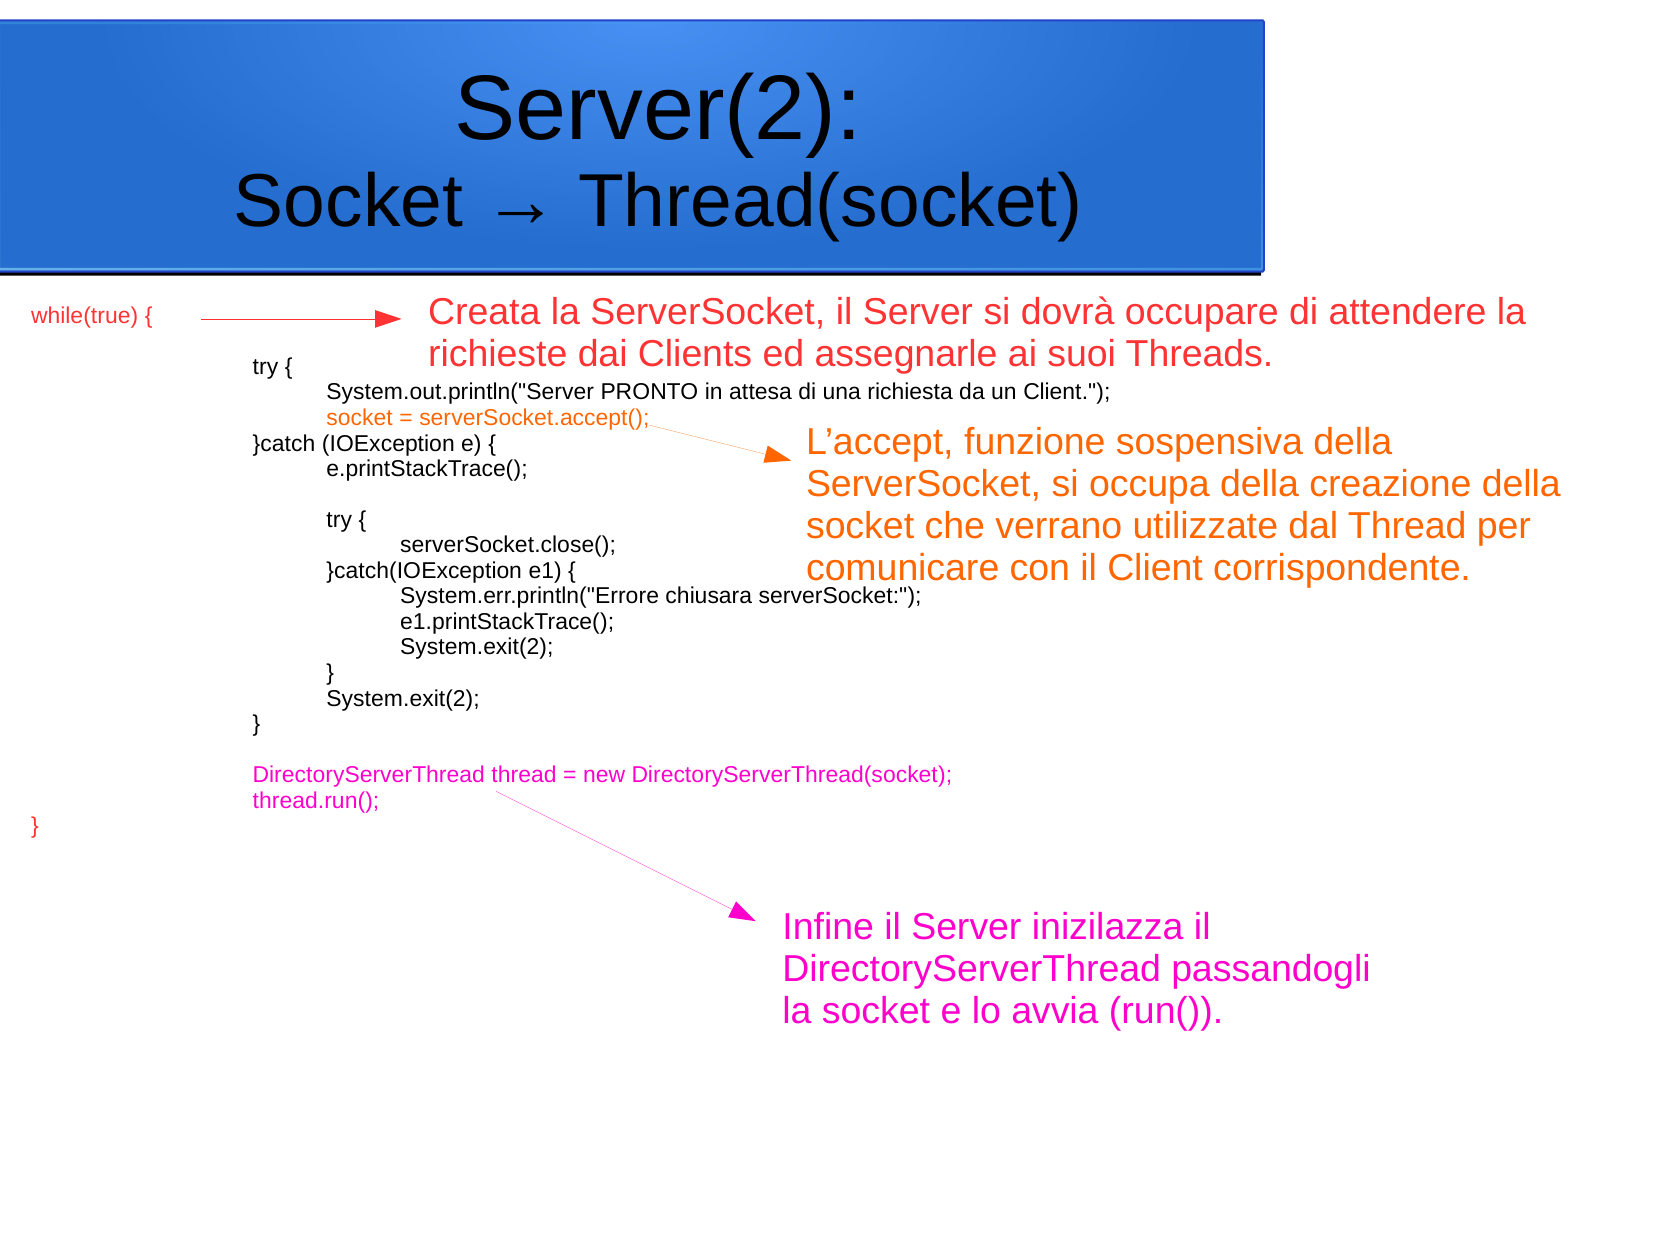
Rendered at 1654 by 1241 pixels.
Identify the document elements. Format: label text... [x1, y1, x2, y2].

text_box Infine il Server inizilazza il DirectoryServerThread passandogli la socket e lo avvia (run()). [767, 898, 1418, 1040]
title Server(2): Socket → Thread(socket) [82, 47, 1235, 252]
text_box L’accept, funzione sospensiva della ServerSocket, si occupa della creazione della socket che verrano utilizzate dal Thread per comunicare con il Client corrispondente. [791, 413, 1583, 597]
text_box while(true) { try { System.out.println("Server PRONTO in attesa di una richiesta da un Client."); socket = serverSocket.accept(); }catch (IOException e) { e.printStackTrace(); try { serverSocket.close(); }catch(IOException e1) { System.err.println("Errore chiusara serverSocket:"); e1.printStackTrace(); System.exit(2); } System.exit(2); } DirectoryServerThread thread = new DirectoryServerThread(socket); thread.run(); } [16, 295, 1170, 1006]
text_box Creata la ServerSocket, il Server si dovrà occupare di attendere la richieste dai Clients ed assegnarle ai suoi Threads. [413, 283, 1630, 383]
